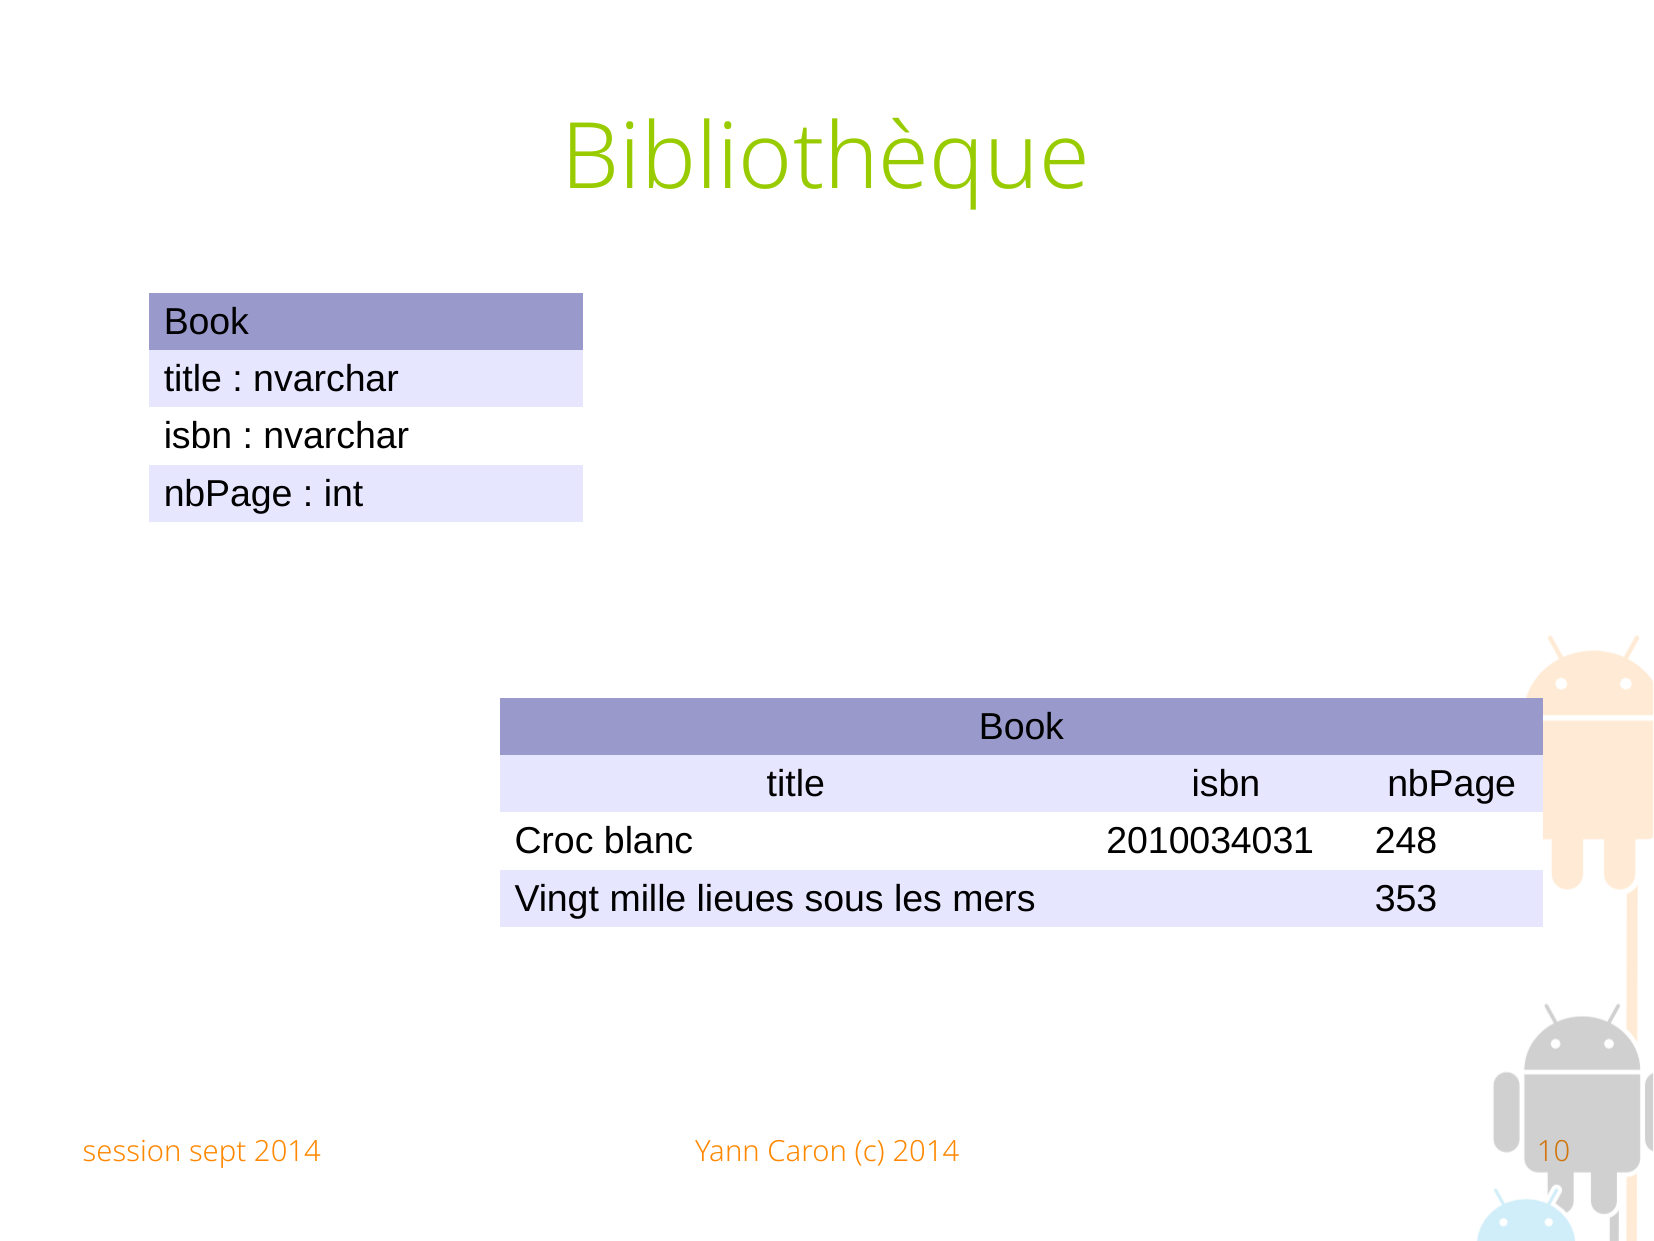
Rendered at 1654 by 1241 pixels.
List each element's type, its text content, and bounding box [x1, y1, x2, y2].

table_cell nbPage [1360, 755, 1543, 812]
table_cell nbPage : int [149, 465, 583, 522]
table_cell Croc blanc [500, 812, 1092, 870]
table_cell title [500, 755, 1092, 812]
table_cell isbn [1092, 755, 1360, 812]
title Bibliothèque [82, 49, 1571, 257]
table_header Book [500, 698, 1543, 755]
table_cell isbn : nvarchar [149, 407, 583, 465]
table_cell title : nvarchar [149, 350, 583, 407]
table_cell 2010034031 [1092, 812, 1360, 870]
table_header Book [149, 293, 583, 350]
table_cell [1092, 870, 1360, 927]
picture [240, 423, 1654, 1241]
table_cell 353 [1360, 870, 1543, 927]
table_cell 248 [1360, 812, 1543, 870]
table_cell Vingt mille lieues sous les mers [500, 870, 1092, 927]
